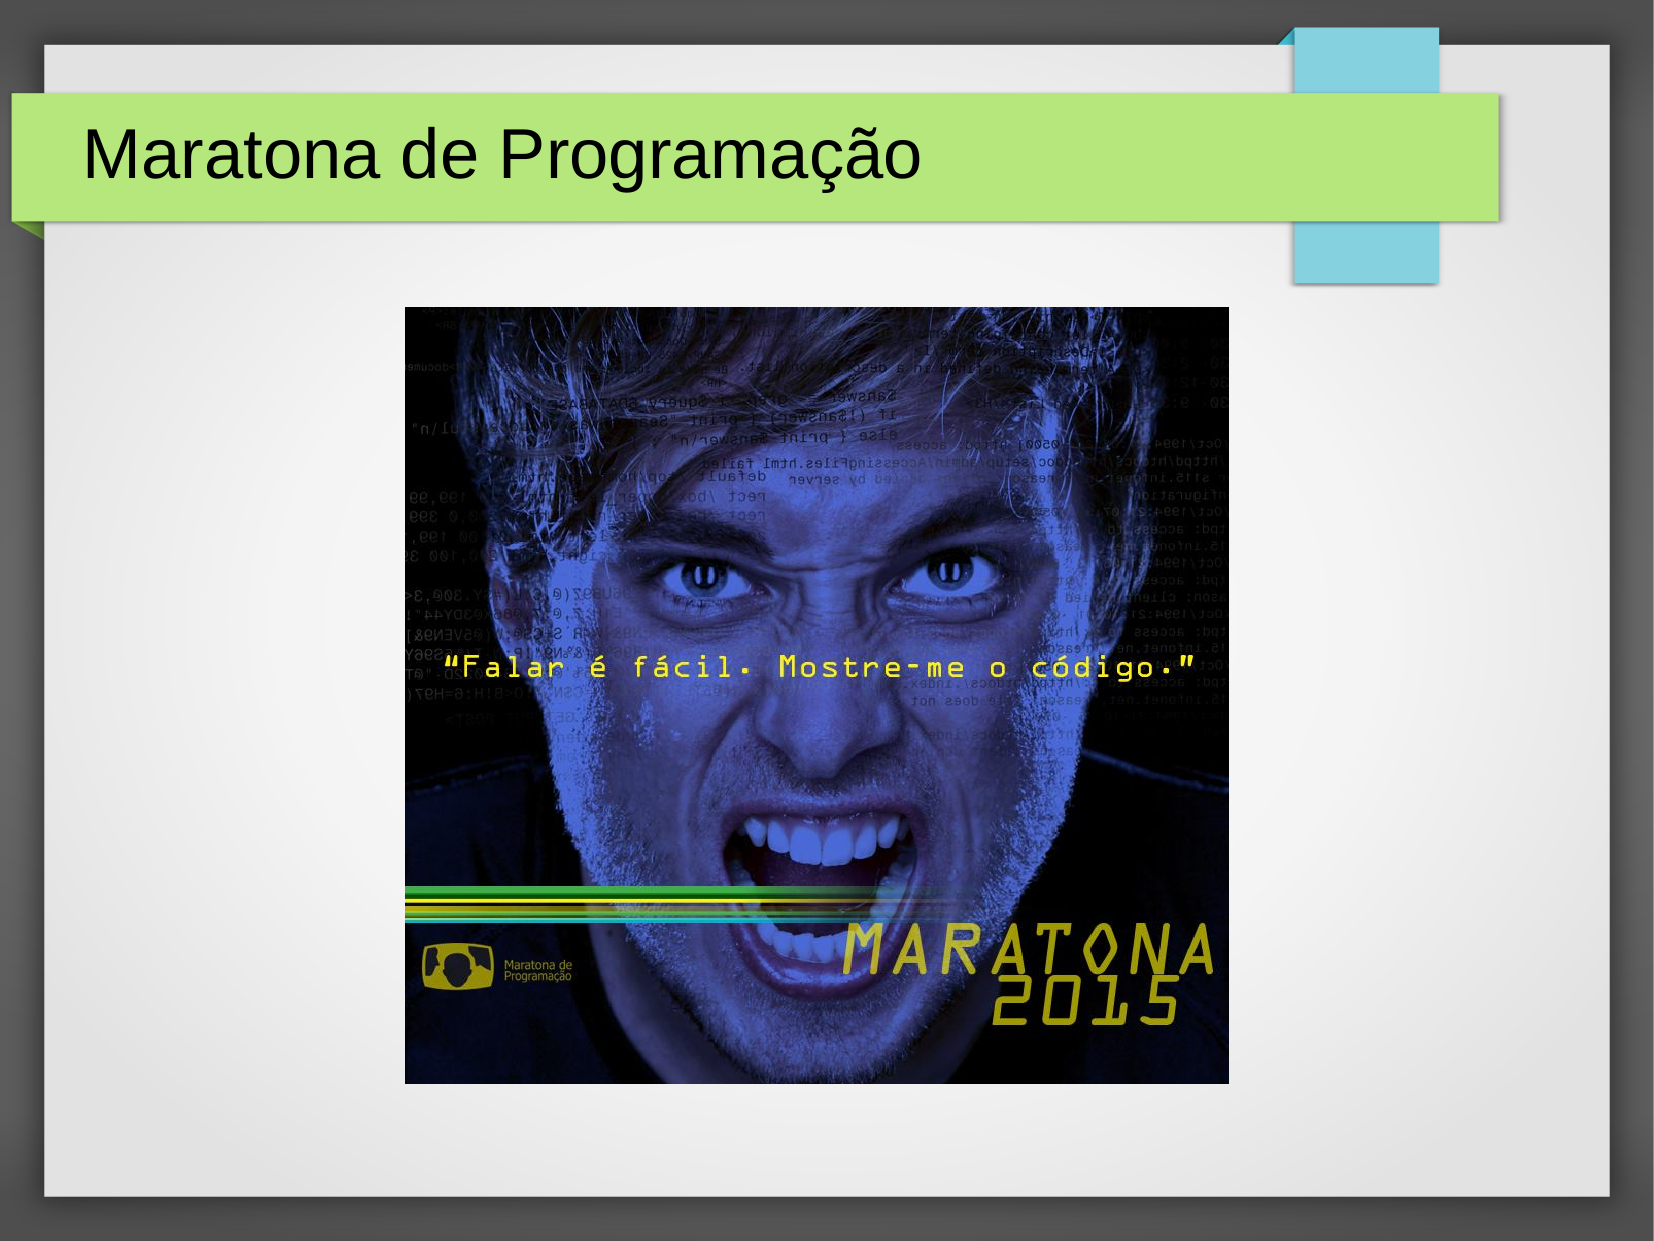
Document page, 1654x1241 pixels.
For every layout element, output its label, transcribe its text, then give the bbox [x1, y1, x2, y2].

title Maratona de Programação [82, 94, 1264, 213]
picture [0, 0, 1654, 1241]
